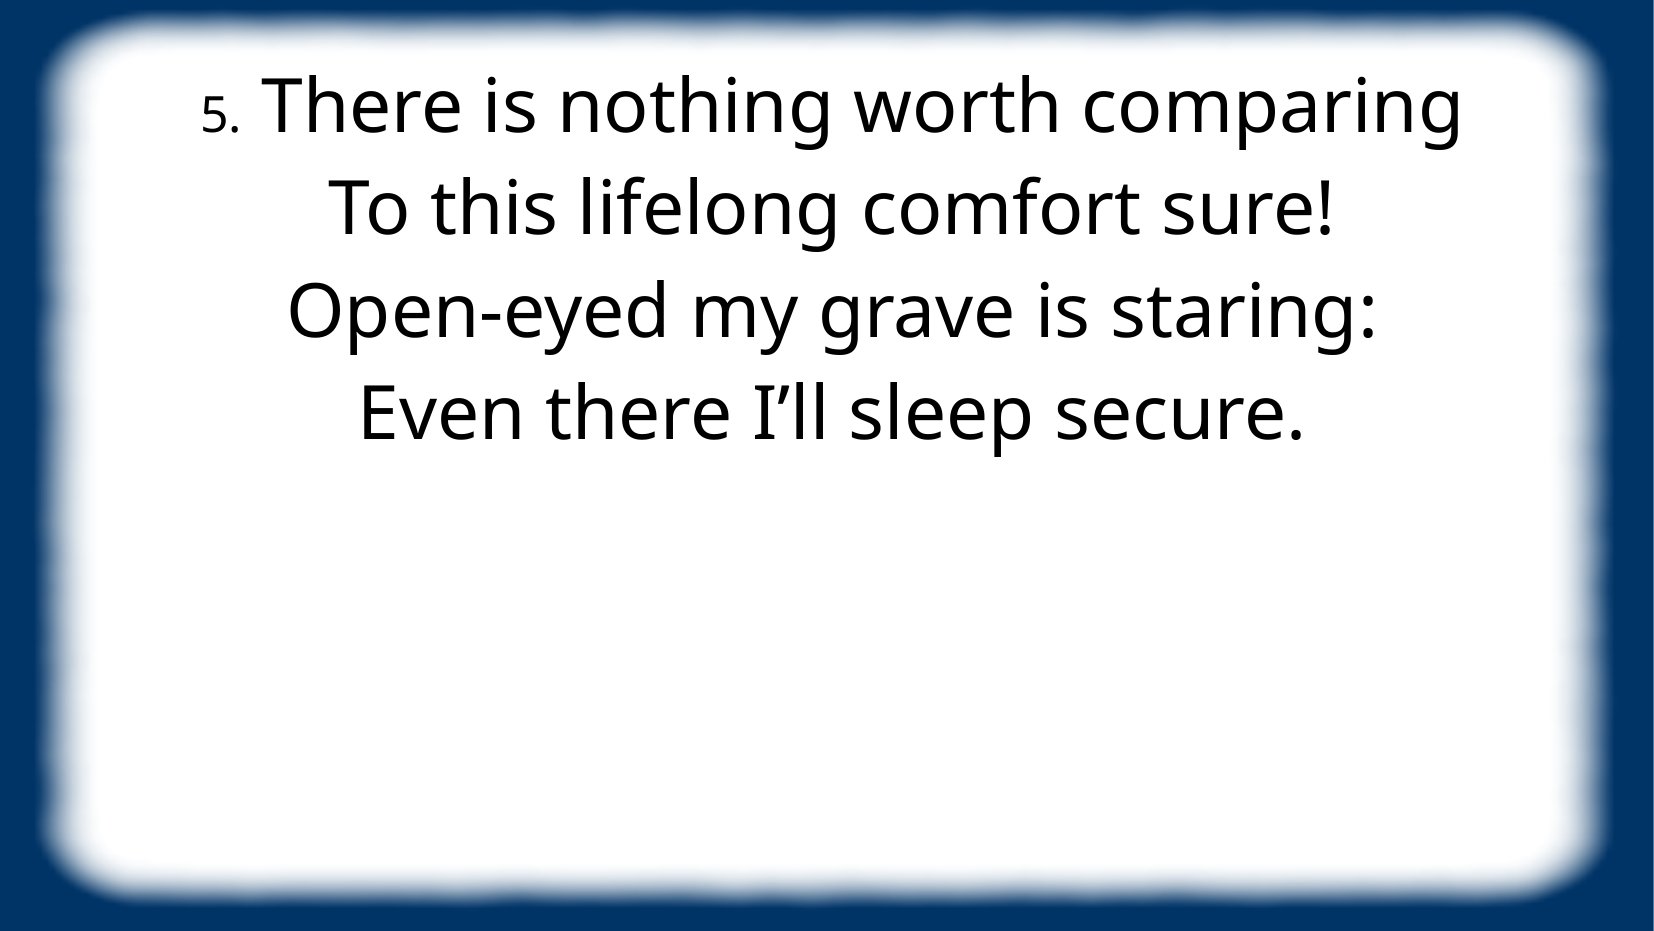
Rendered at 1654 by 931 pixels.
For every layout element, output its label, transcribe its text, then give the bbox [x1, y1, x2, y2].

picture [0, 0, 1654, 931]
text_box 5. There is nothing worth comparing To this lifelong comfort sure! Open-eyed my grave is staring: Even there I’ll sleep secure. [90, 45, 1576, 458]
